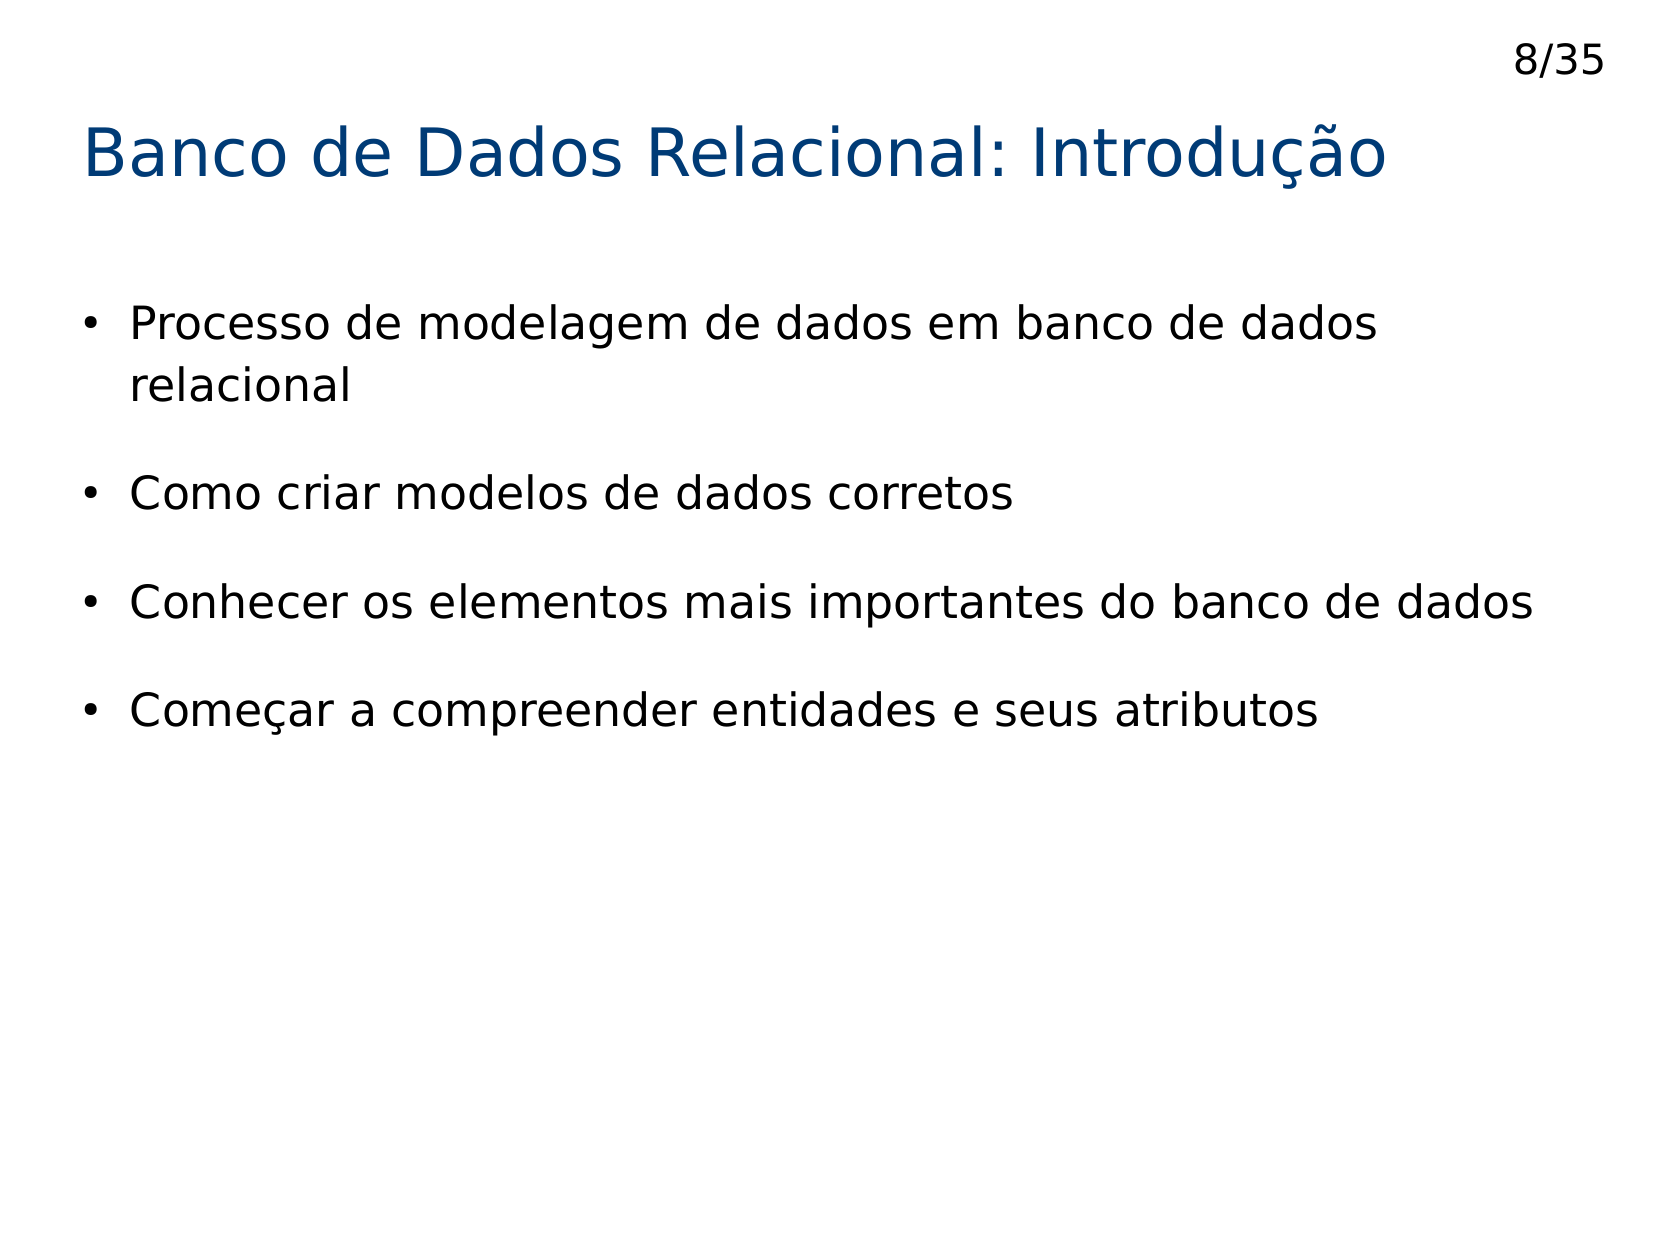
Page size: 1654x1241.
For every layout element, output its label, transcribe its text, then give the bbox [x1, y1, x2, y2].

title Banco de Dados Relacional: Introdução [82, 82, 1571, 224]
list Processo de modelagem de dados em banco de dados relacional Como criar modelos de dados corretos Conhecer os elementos mais importantes do banco de dados Começar a compreender entidades e seus atributos [82, 289, 1571, 1108]
